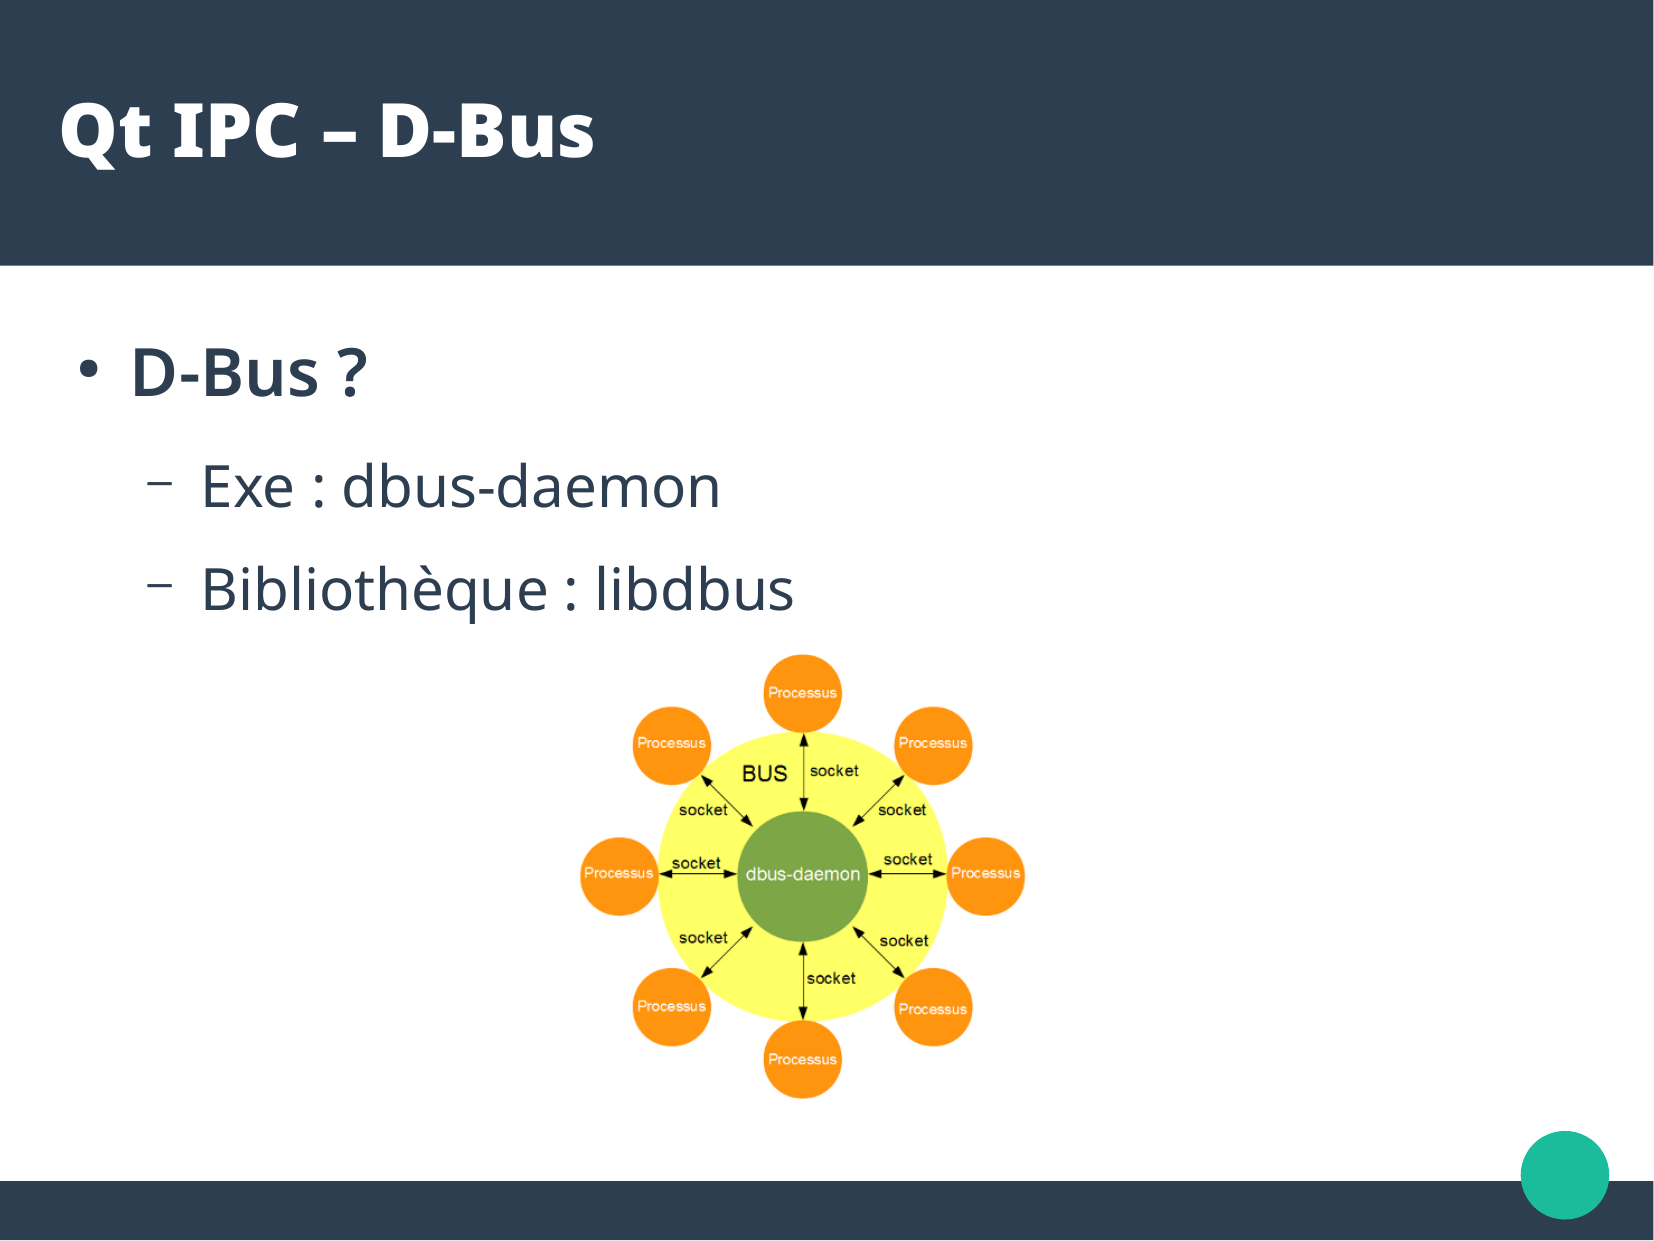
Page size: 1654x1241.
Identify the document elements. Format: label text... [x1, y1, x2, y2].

list D-Bus ? Exe : dbus-daemon Bibliothèque : libdbus [59, 324, 1595, 1152]
title Qt IPC – D-Bus [59, 49, 1595, 207]
picture [577, 654, 1028, 1099]
